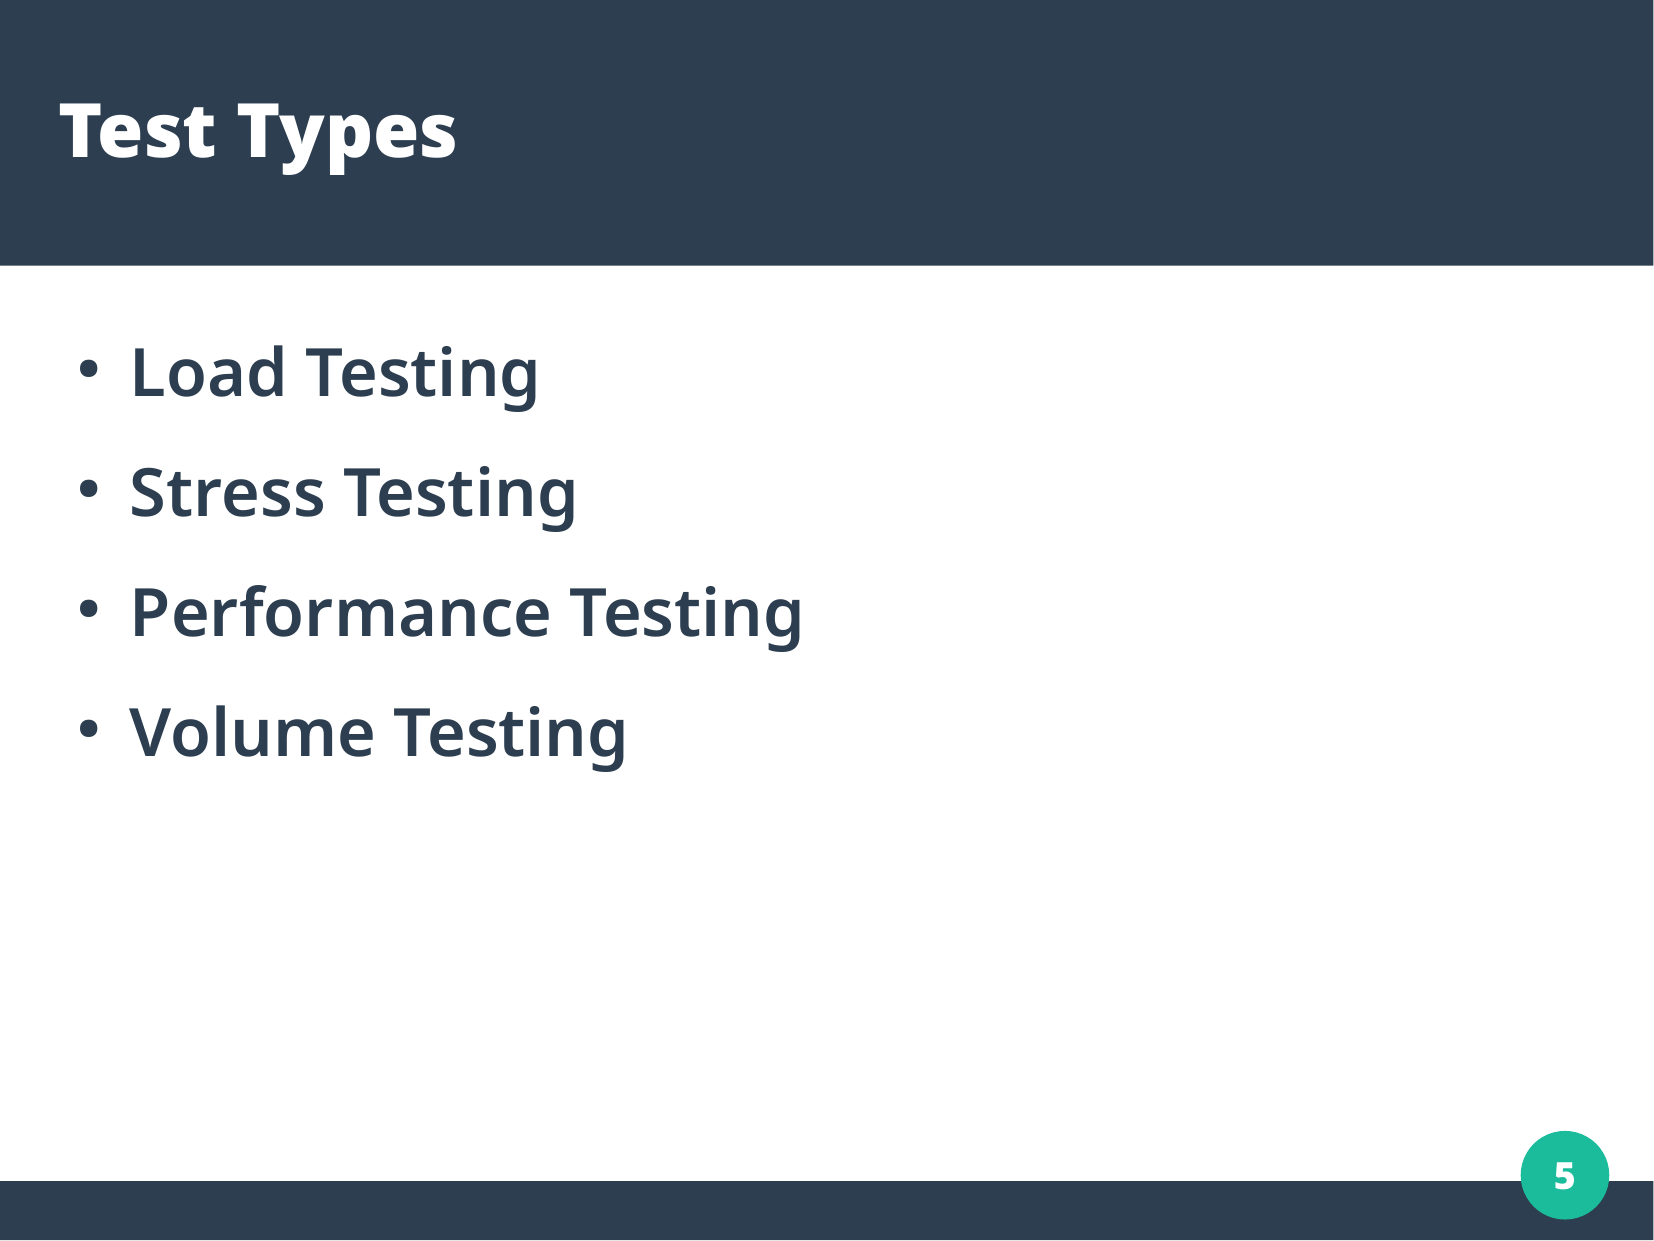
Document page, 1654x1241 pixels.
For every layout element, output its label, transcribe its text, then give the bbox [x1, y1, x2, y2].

title Test Types [59, 49, 1595, 207]
list Load Testing Stress Testing Performance Testing Volume Testing [59, 324, 1595, 1152]
